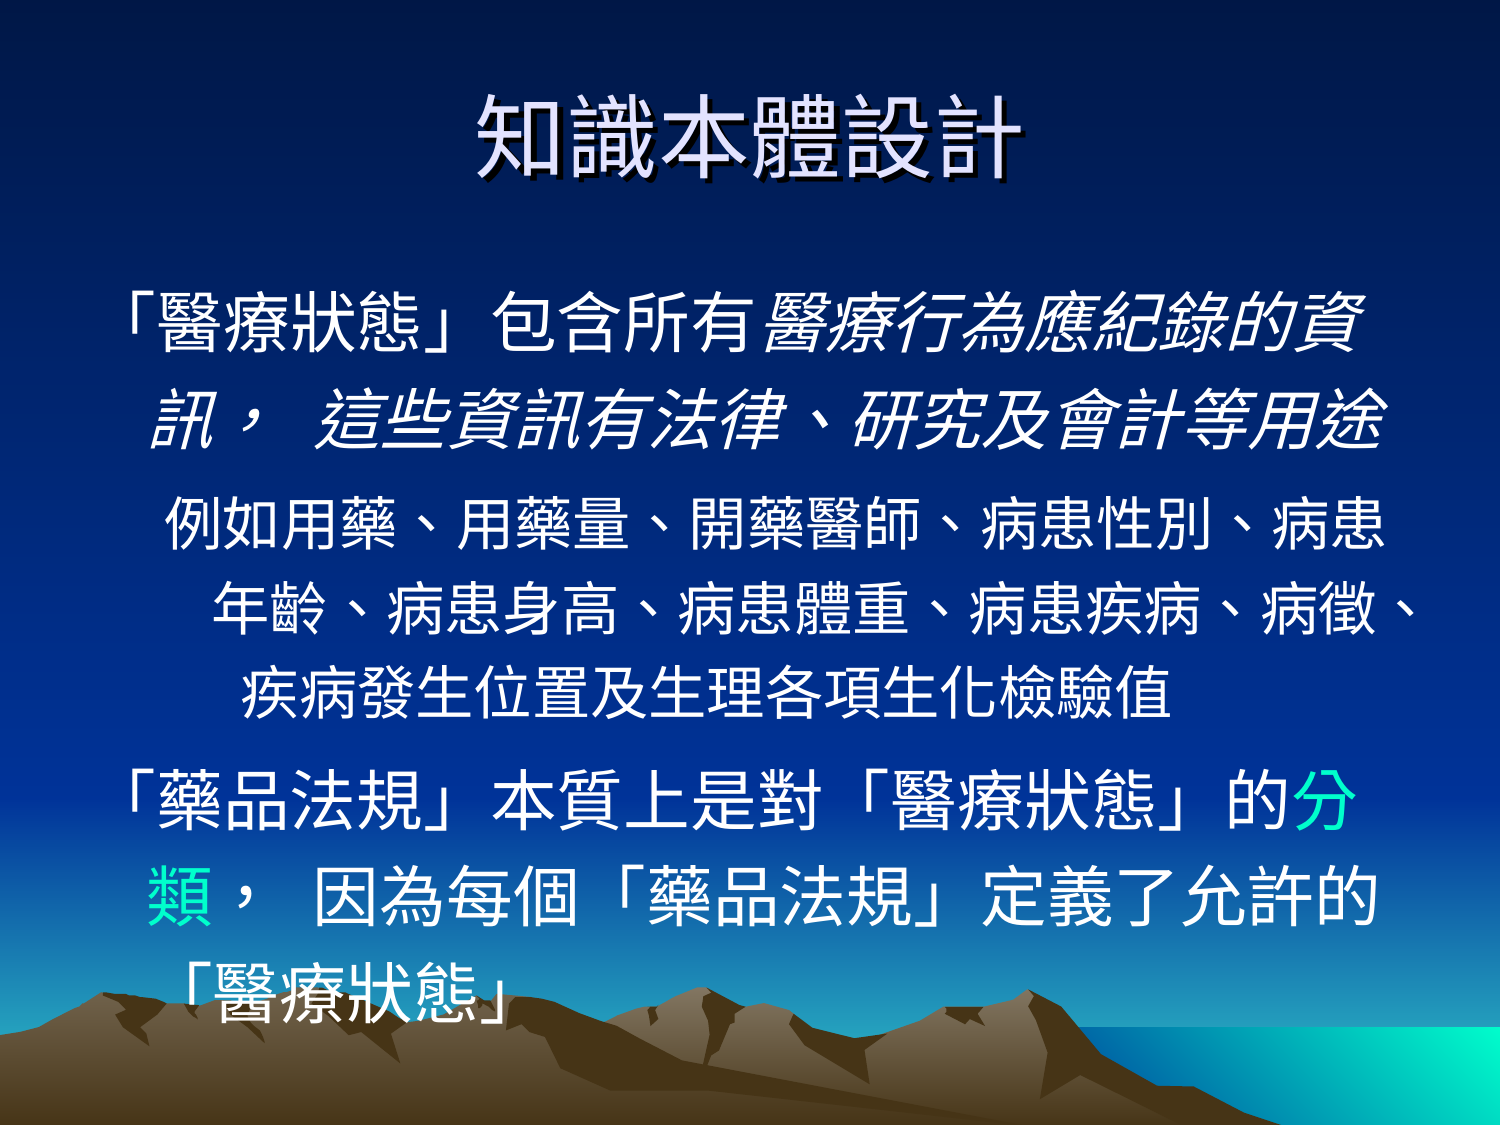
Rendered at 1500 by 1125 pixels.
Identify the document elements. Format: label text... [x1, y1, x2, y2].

list 「醫療狀態」包含所有醫療行為應紀錄的資訊， 這些資訊有法律、研究及會計等用途 例如用藥、用藥量、開藥醫師、病患性別、病患年齡、病患身高、病患體重、病患疾病、病徵、 疾病發生位置及生理各項生化檢驗值 「藥品法規」本質上是對「醫療狀態」的分類， 因為每個「藥品法規」定義了允許的「醫療狀態」 [75, 262, 1426, 1001]
title 知識本體設計 [75, 37, 1426, 225]
